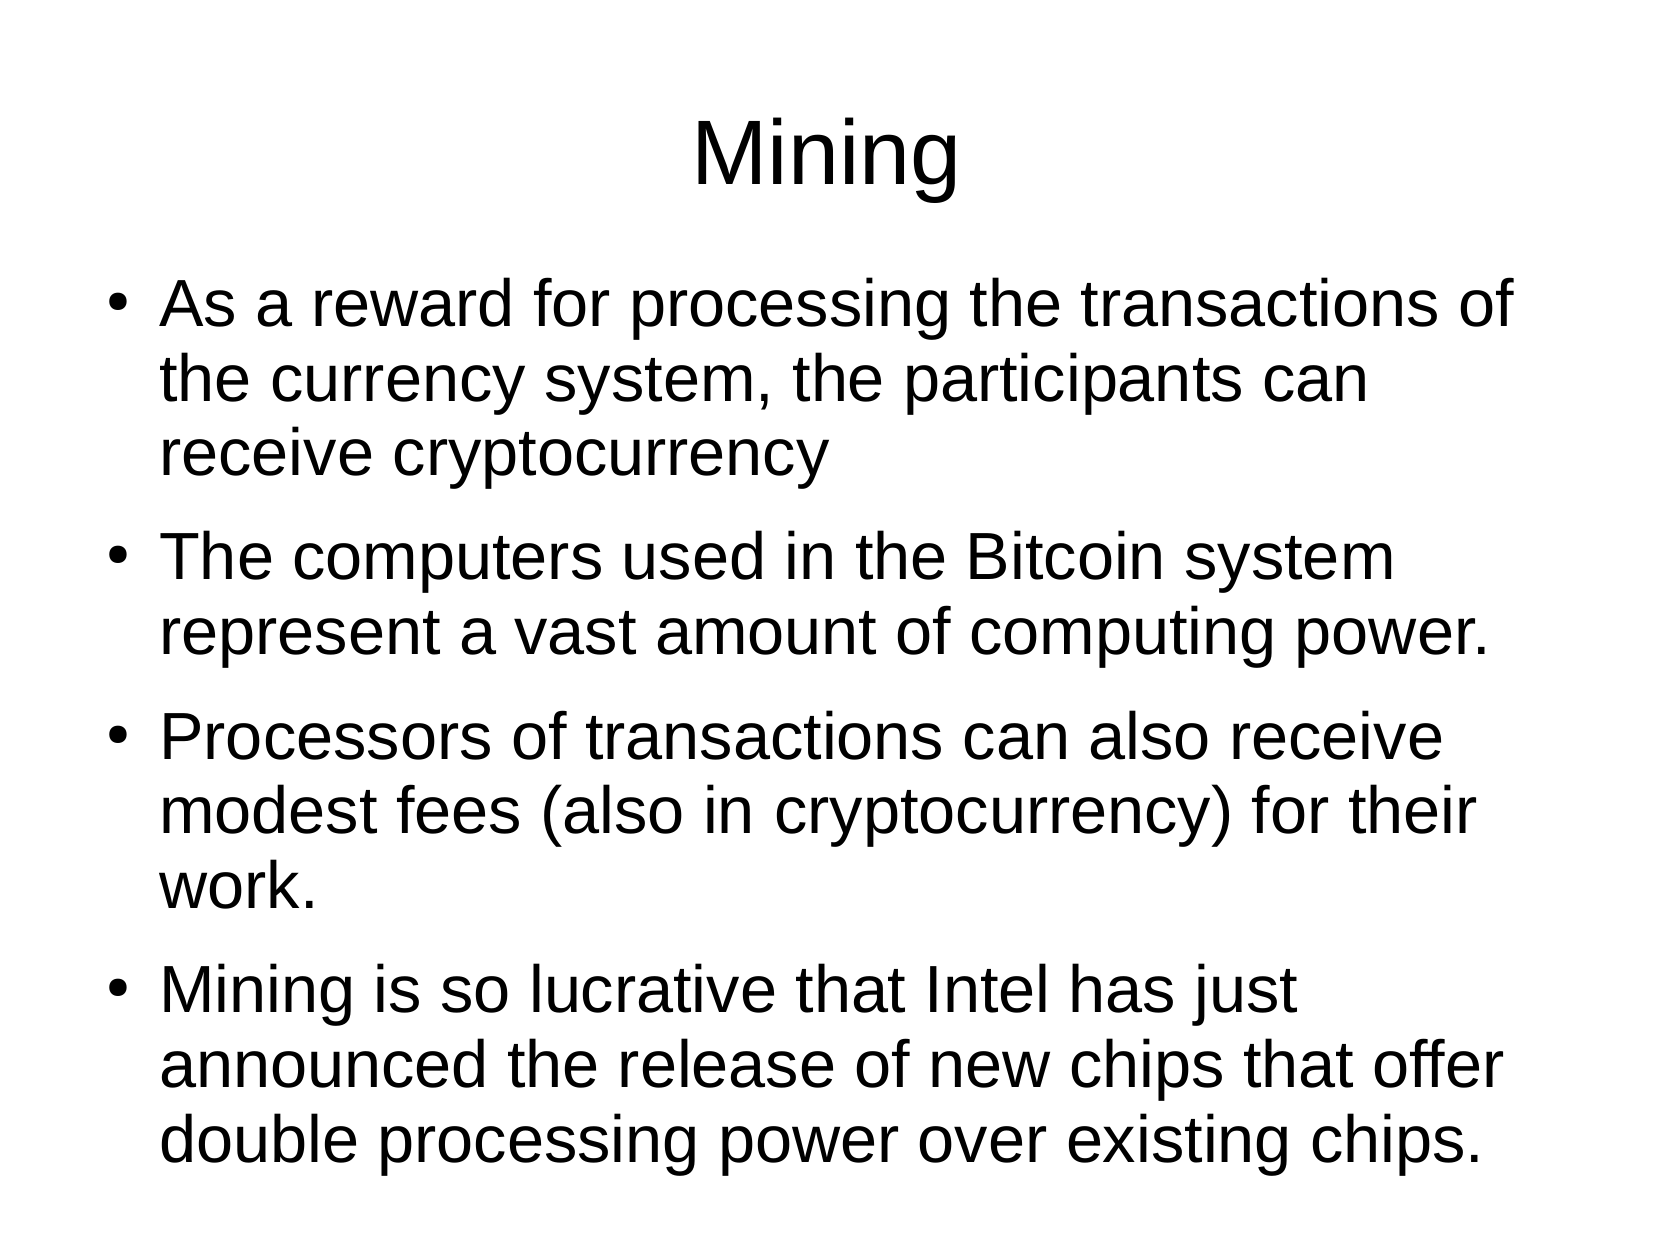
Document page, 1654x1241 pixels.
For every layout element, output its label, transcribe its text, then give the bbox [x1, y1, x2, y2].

title Mining [82, 49, 1571, 257]
list As a reward for processing the transactions of the currency system, the participants can receive cryptocurrency The computers used in the Bitcoin system represent a vast amount of computing power. Processors of transactions can also receive modest fees (also in cryptocurrency) for their work. Mining is so lucrative that Intel has just announced the release of new chips that offer double processing power over existing chips. [88, 265, 1577, 1177]
